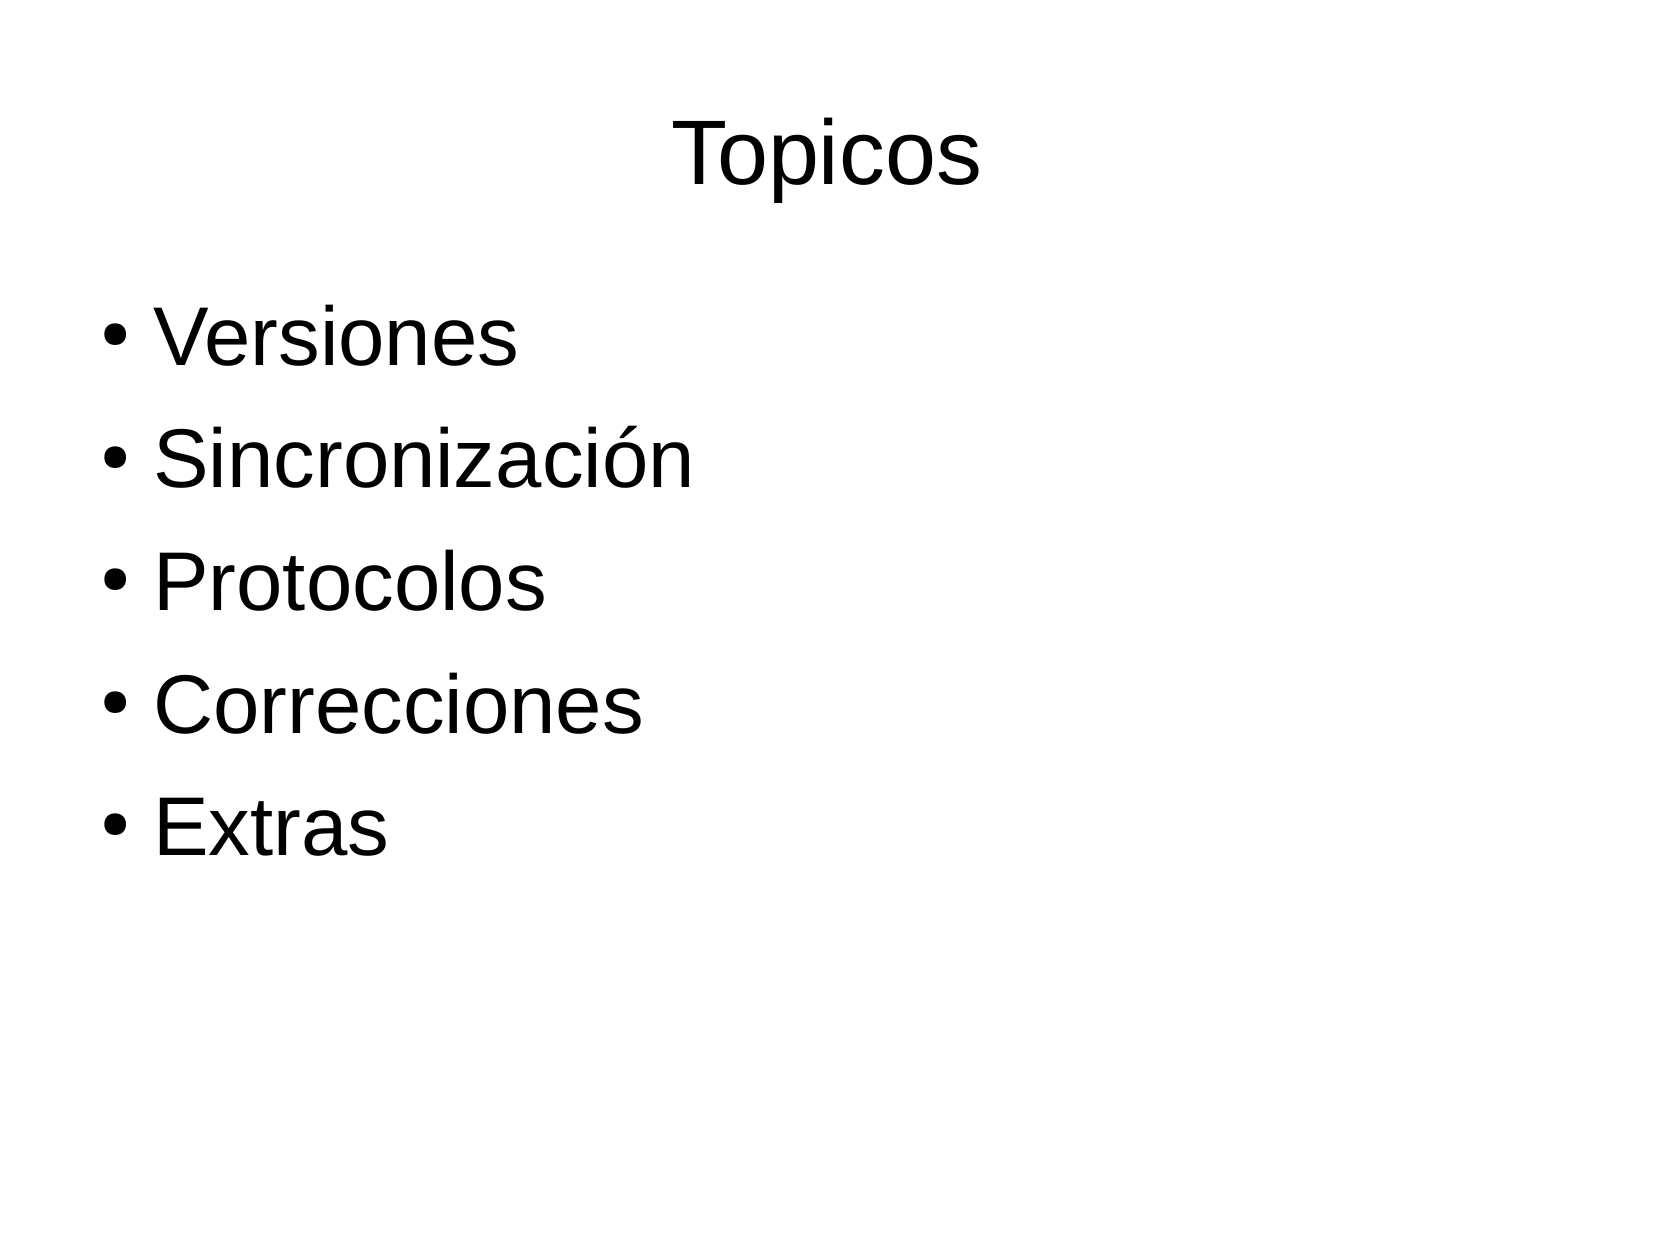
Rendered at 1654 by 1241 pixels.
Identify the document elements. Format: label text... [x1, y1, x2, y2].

list Versiones Sincronización Protocolos Correcciones Extras [82, 290, 1571, 1010]
title Topicos [82, 49, 1571, 257]
